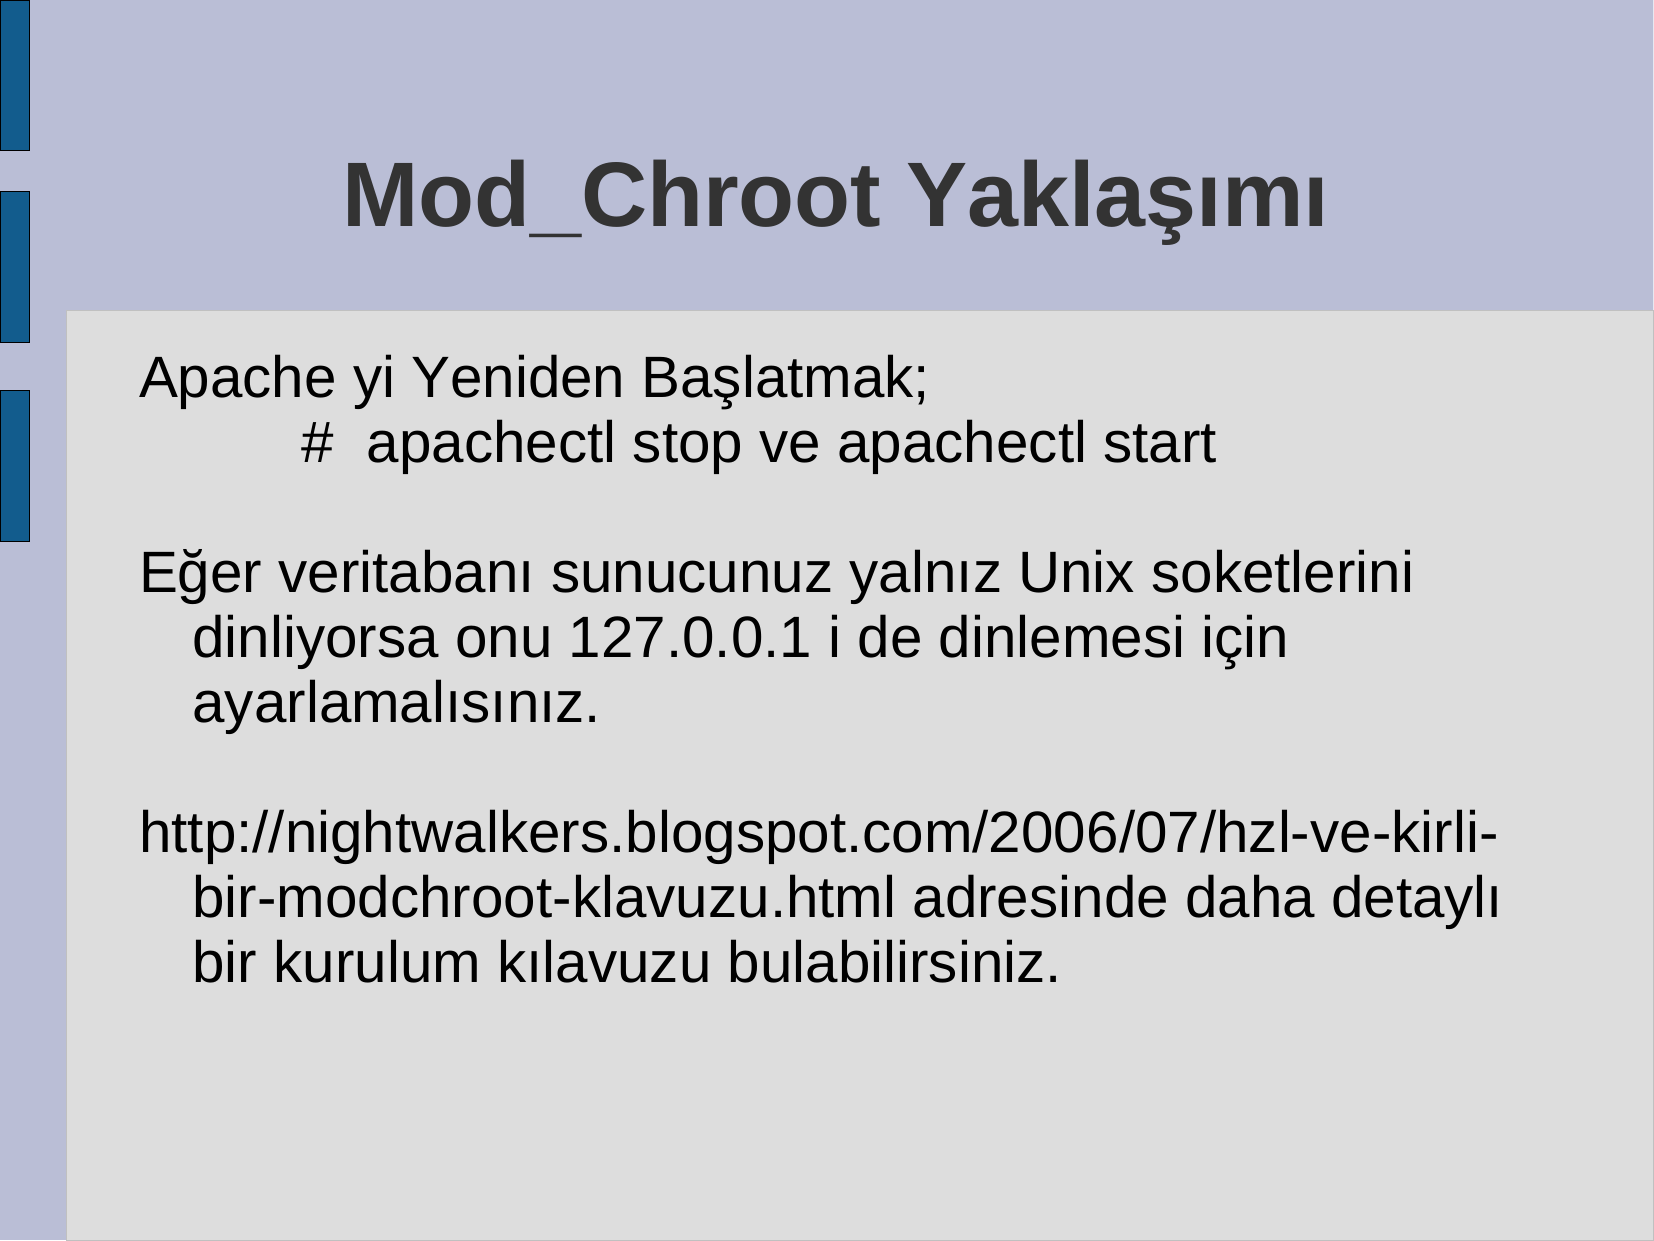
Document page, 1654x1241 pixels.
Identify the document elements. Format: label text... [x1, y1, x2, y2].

list Apache yi Yeniden Başlatmak; # apachectl stop ve apachectl start Eğer veritabanı sunucunuz yalnız Unix soketlerini dinliyorsa onu 127.0.0.1 i de dinlemesi için ayarlamalısınız. http://nightwalkers.blogspot.com/2006/07/hzl-ve-kirli-bir-modchroot-klavuzu.html adresinde daha detaylı bir kurulum kılavuzu bulabilirsiniz. [121, 344, 1534, 1127]
title Mod_Chroot Yaklaşımı [121, 91, 1534, 299]
